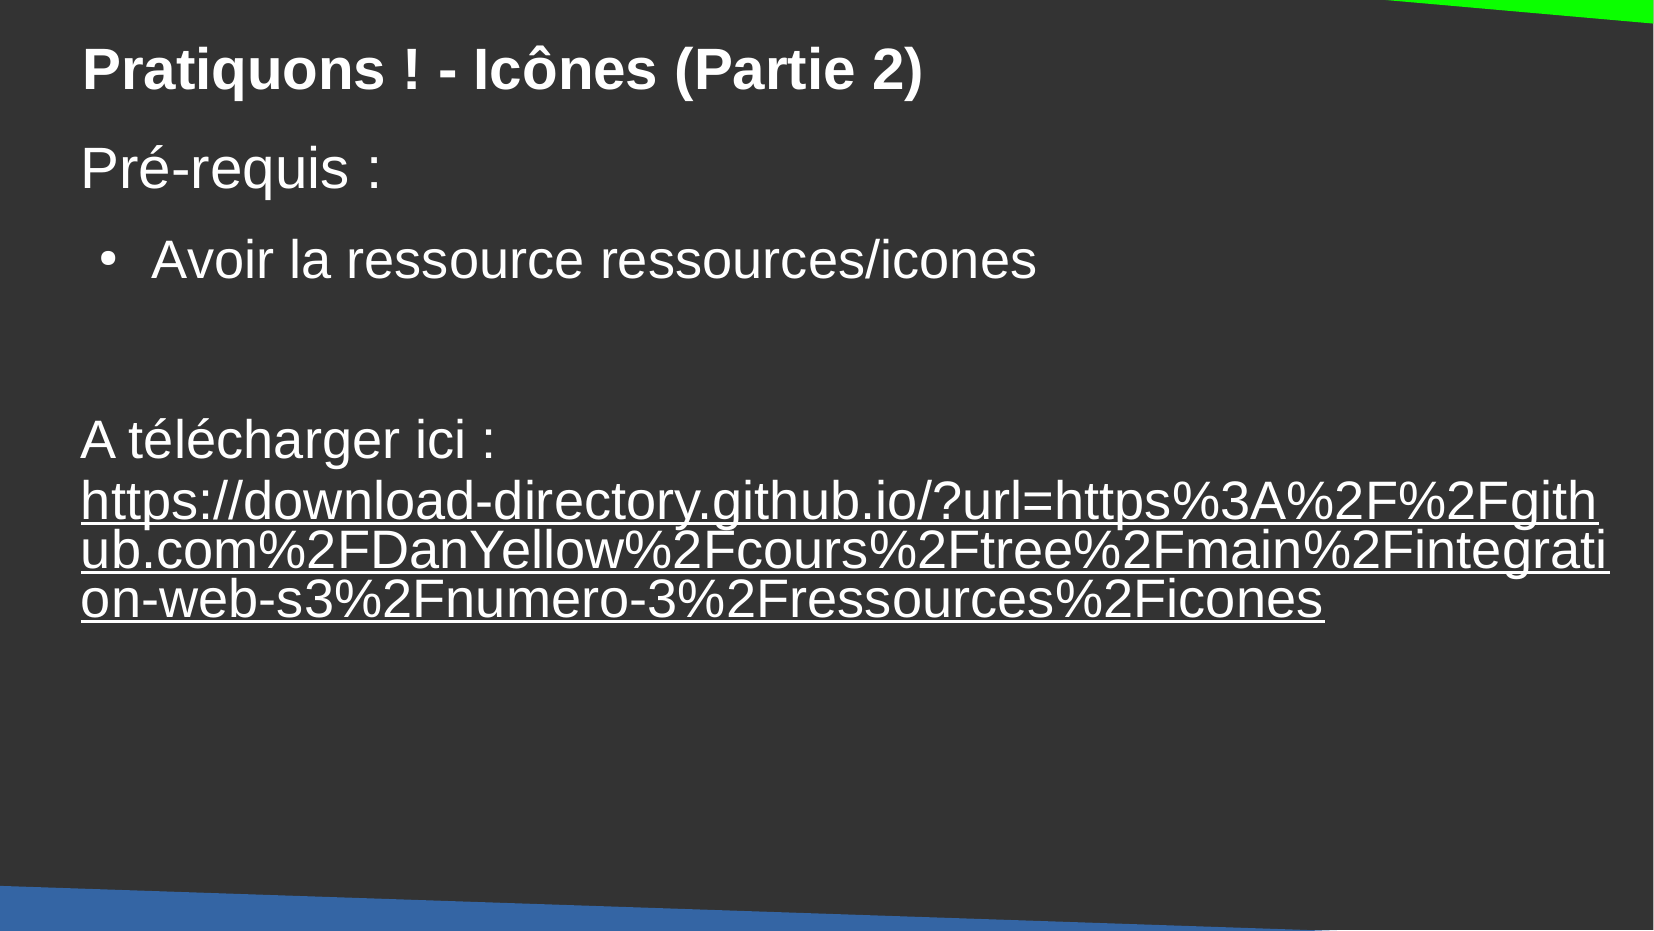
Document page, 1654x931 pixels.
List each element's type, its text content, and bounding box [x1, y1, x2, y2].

text_box [0, 885, 1337, 931]
list Pré-requis : Avoir la ressource ressources/icones A télécharger ici : https://download-directory.github.io/?url=https%3A%2F%2Fgithub.com%2FDanYellow%2Fcours%2Ftree%2Fmain%2Fintegration-web-s3%2Fnumero-3%2Fressources%2Ficones [80, 135, 1620, 721]
title Pratiquons ! - Icônes (Partie 2) [82, 37, 1571, 114]
text_box [1385, 0, 1654, 24]
